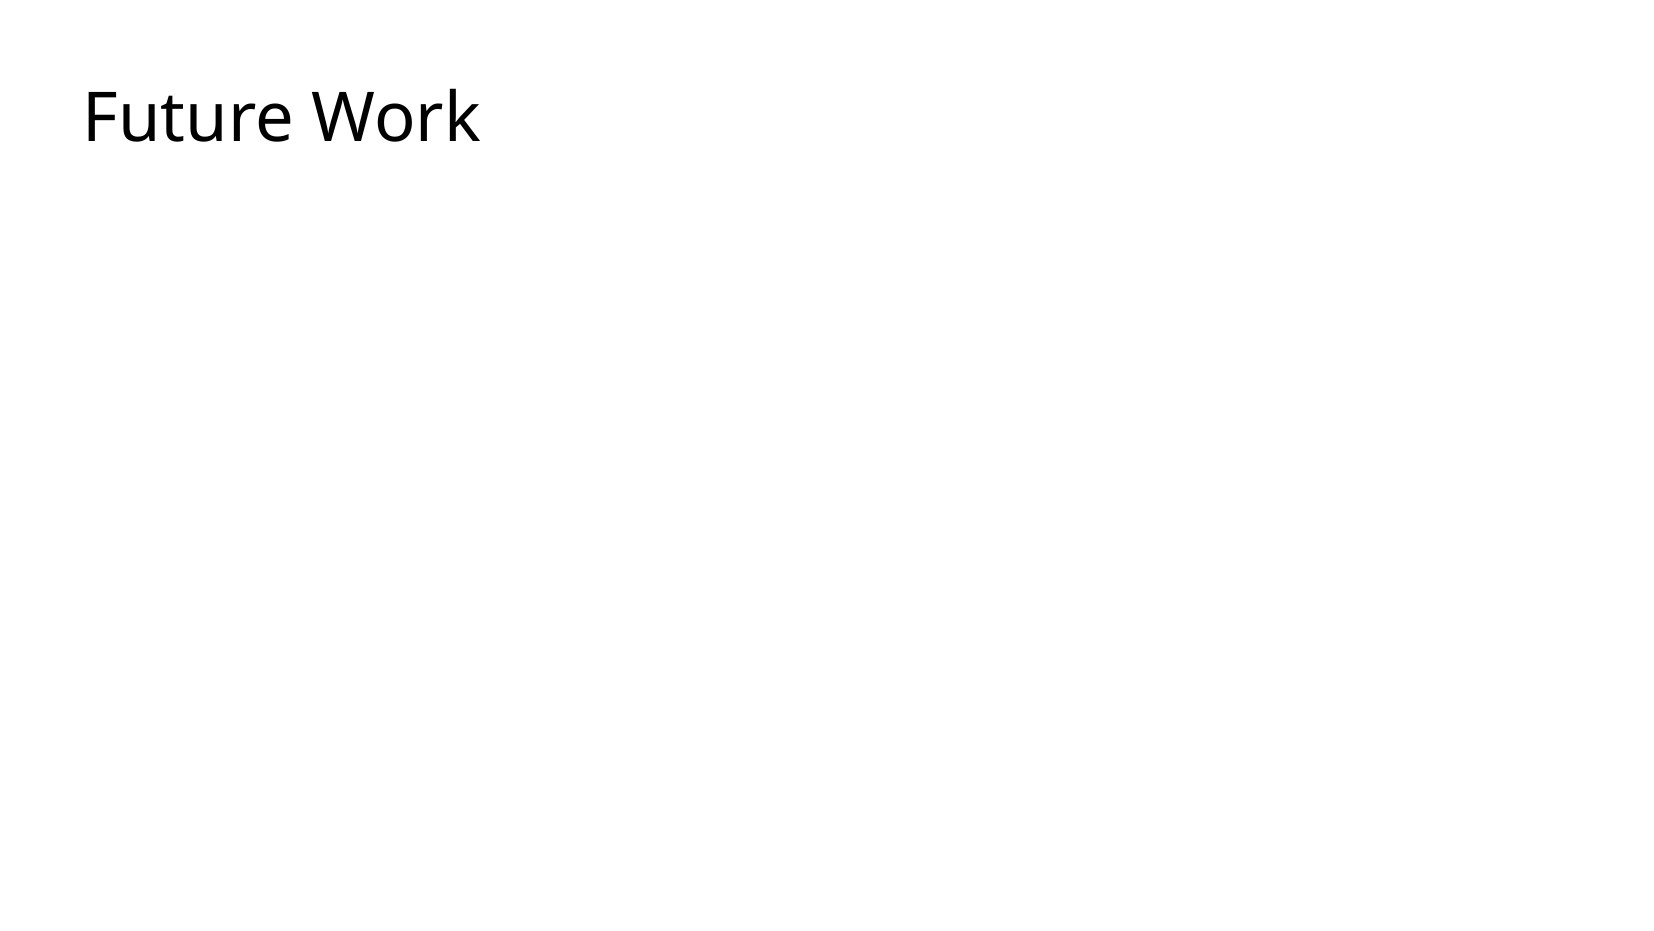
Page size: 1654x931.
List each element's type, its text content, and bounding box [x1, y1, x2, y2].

title Future Work [82, 37, 1571, 193]
